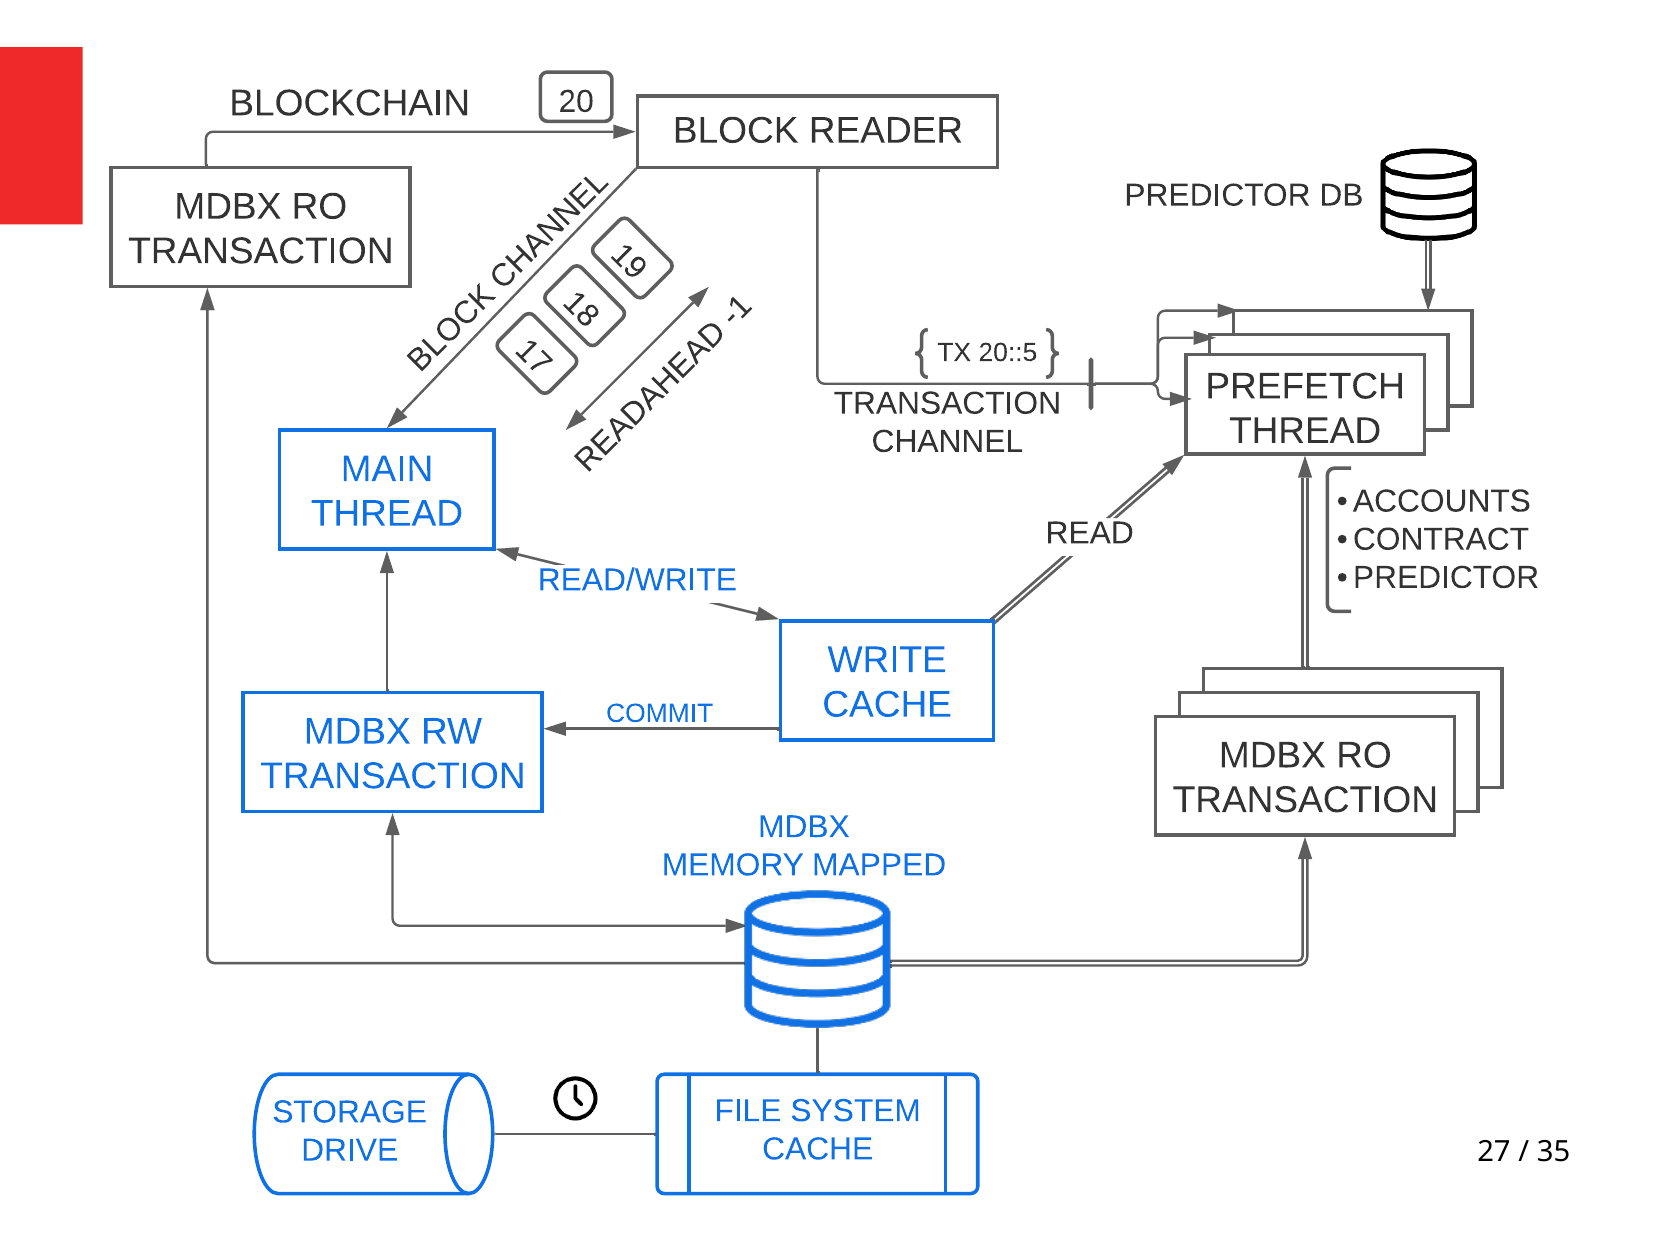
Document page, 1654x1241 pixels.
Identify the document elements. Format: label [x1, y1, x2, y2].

picture [86, 47, 1591, 1219]
